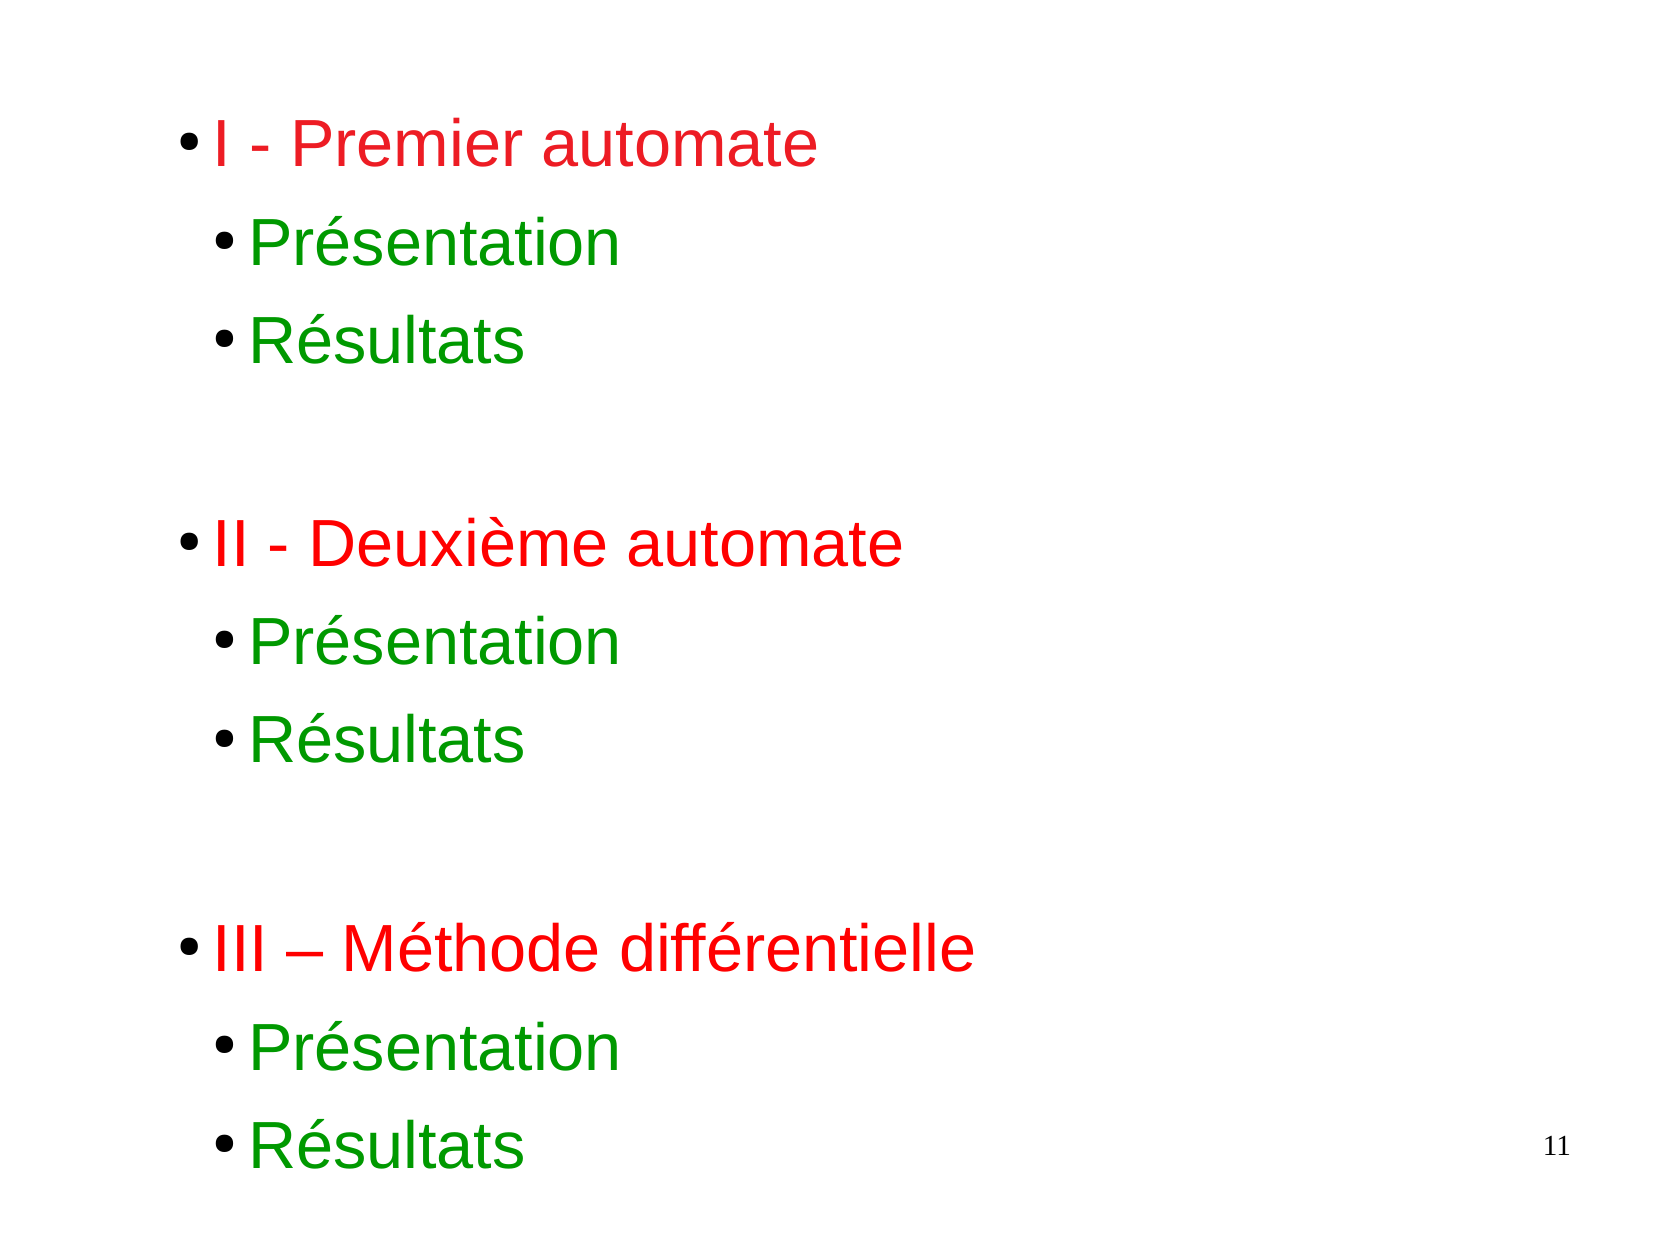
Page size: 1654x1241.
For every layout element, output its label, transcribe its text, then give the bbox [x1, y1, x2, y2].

list I - Premier automate Présentation Résultats II - Deuxième automate Présentation Résultats III – Méthode différentielle Présentation Résultats [177, 106, 1654, 1040]
